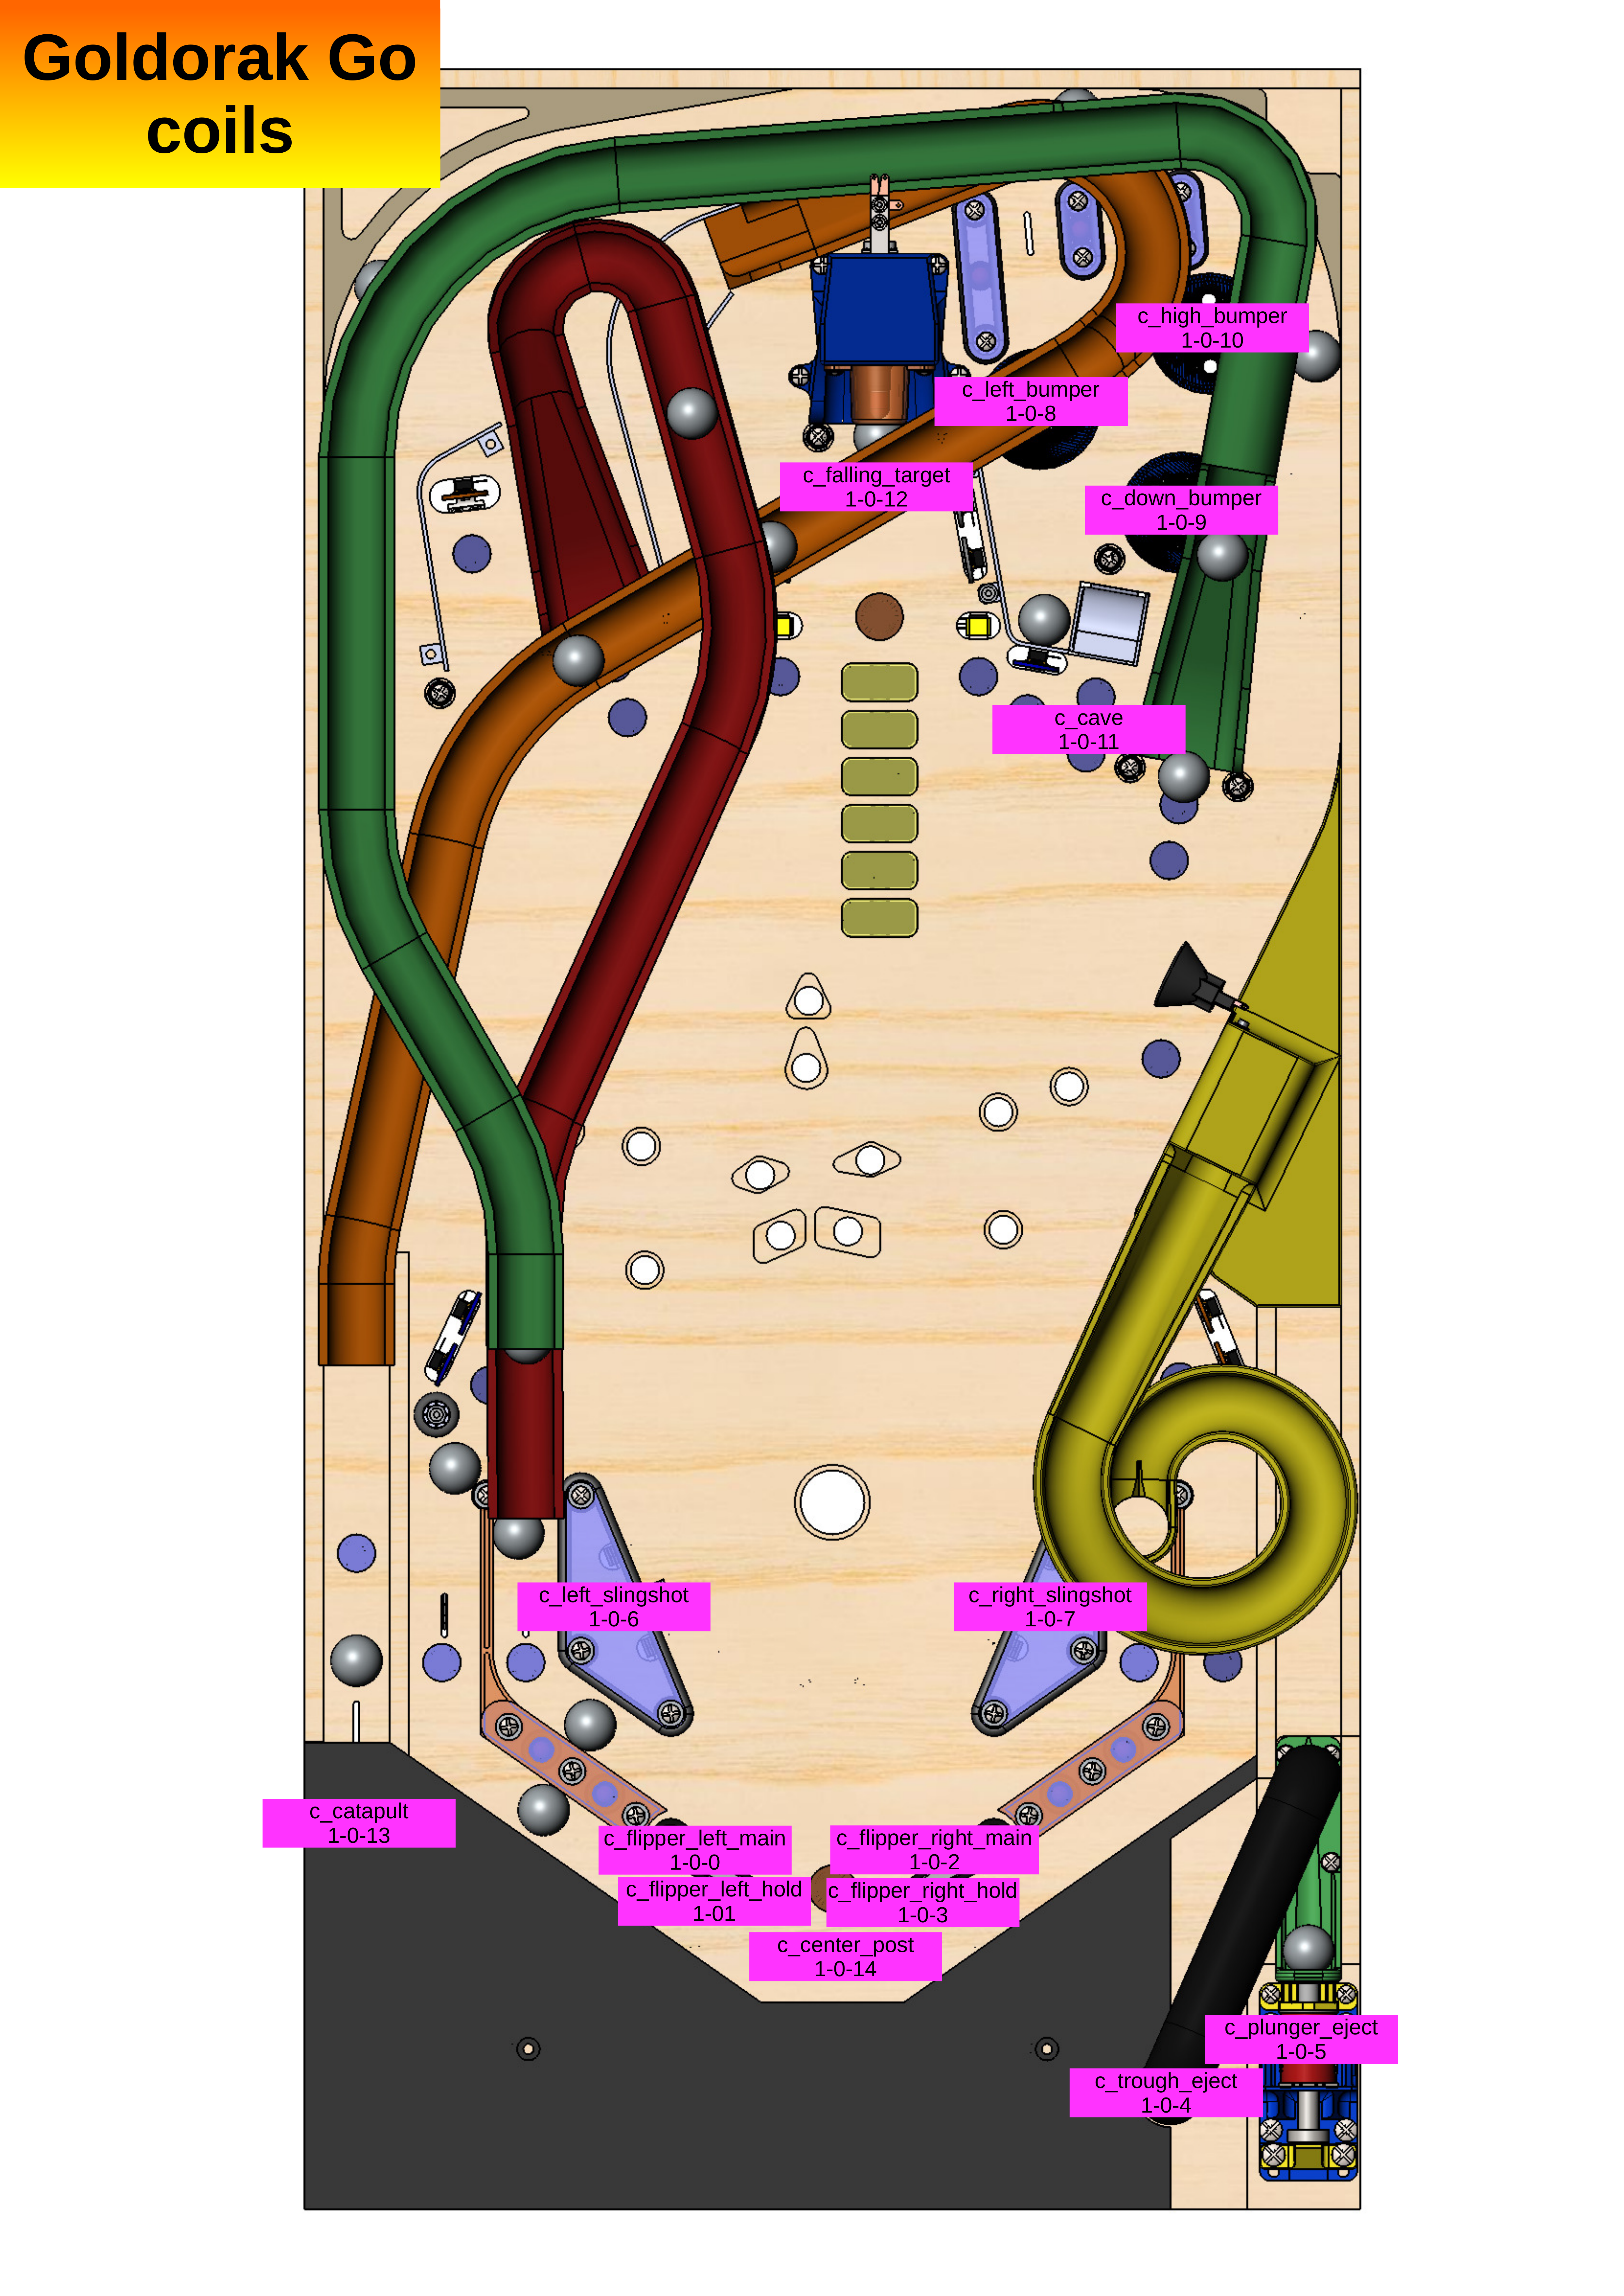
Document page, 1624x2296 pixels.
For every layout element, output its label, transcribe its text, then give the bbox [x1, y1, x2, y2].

title c_cave 1-0-11 [992, 705, 1186, 754]
title c_flipper_right_hold 1-0-3 [826, 1878, 1020, 1927]
title c_falling_target 1-0-12 [780, 462, 973, 512]
title c_catapult 1-0-13 [263, 1799, 456, 1848]
title c_flipper_left_main 1-0-0 [598, 1825, 792, 1875]
picture [42, 22, 1624, 2263]
title c_left_slingshot 1-0-6 [517, 1582, 711, 1632]
title c_high_bumper 1-0-10 [1116, 303, 1309, 352]
title c_right_slingshot 1-0-7 [954, 1582, 1147, 1632]
title c_plunger_eject 1-0-5 [1205, 2015, 1398, 2064]
title c_center_post 1-0-14 [749, 1932, 942, 1981]
title c_flipper_left_hold 1-01 [618, 1877, 811, 1926]
title c_trough_eject 1-0-4 [1069, 2068, 1263, 2117]
title c_flipper_right_main 1-0-2 [830, 1825, 1039, 1875]
title c_down_bumper 1-0-9 [1085, 486, 1278, 535]
title c_left_bumper 1-0-8 [934, 377, 1128, 426]
title Goldorak Go coils [0, 0, 440, 188]
